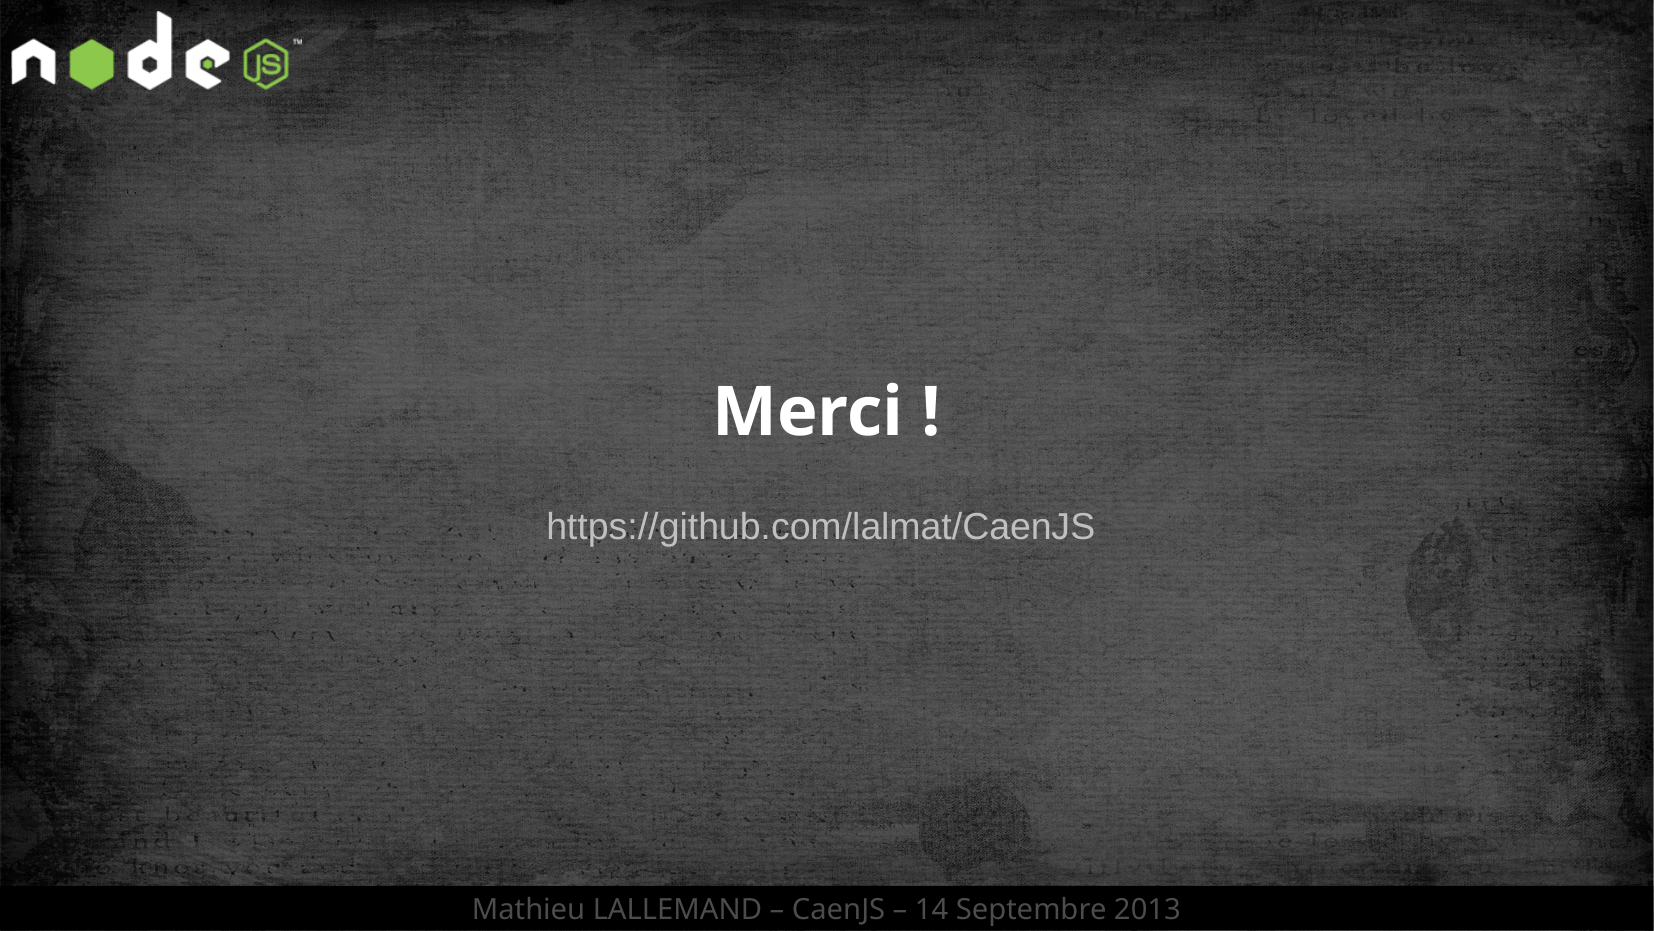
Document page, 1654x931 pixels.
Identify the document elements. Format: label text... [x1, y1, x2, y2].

text_box Mathieu LALLEMAND – CaenJS – 14 Septembre 2013 [0, 885, 1654, 931]
title Merci ! [82, 330, 1571, 487]
text_box https://github.com/lalmat/CaenJS [531, 498, 1111, 556]
picture [0, 0, 1654, 885]
